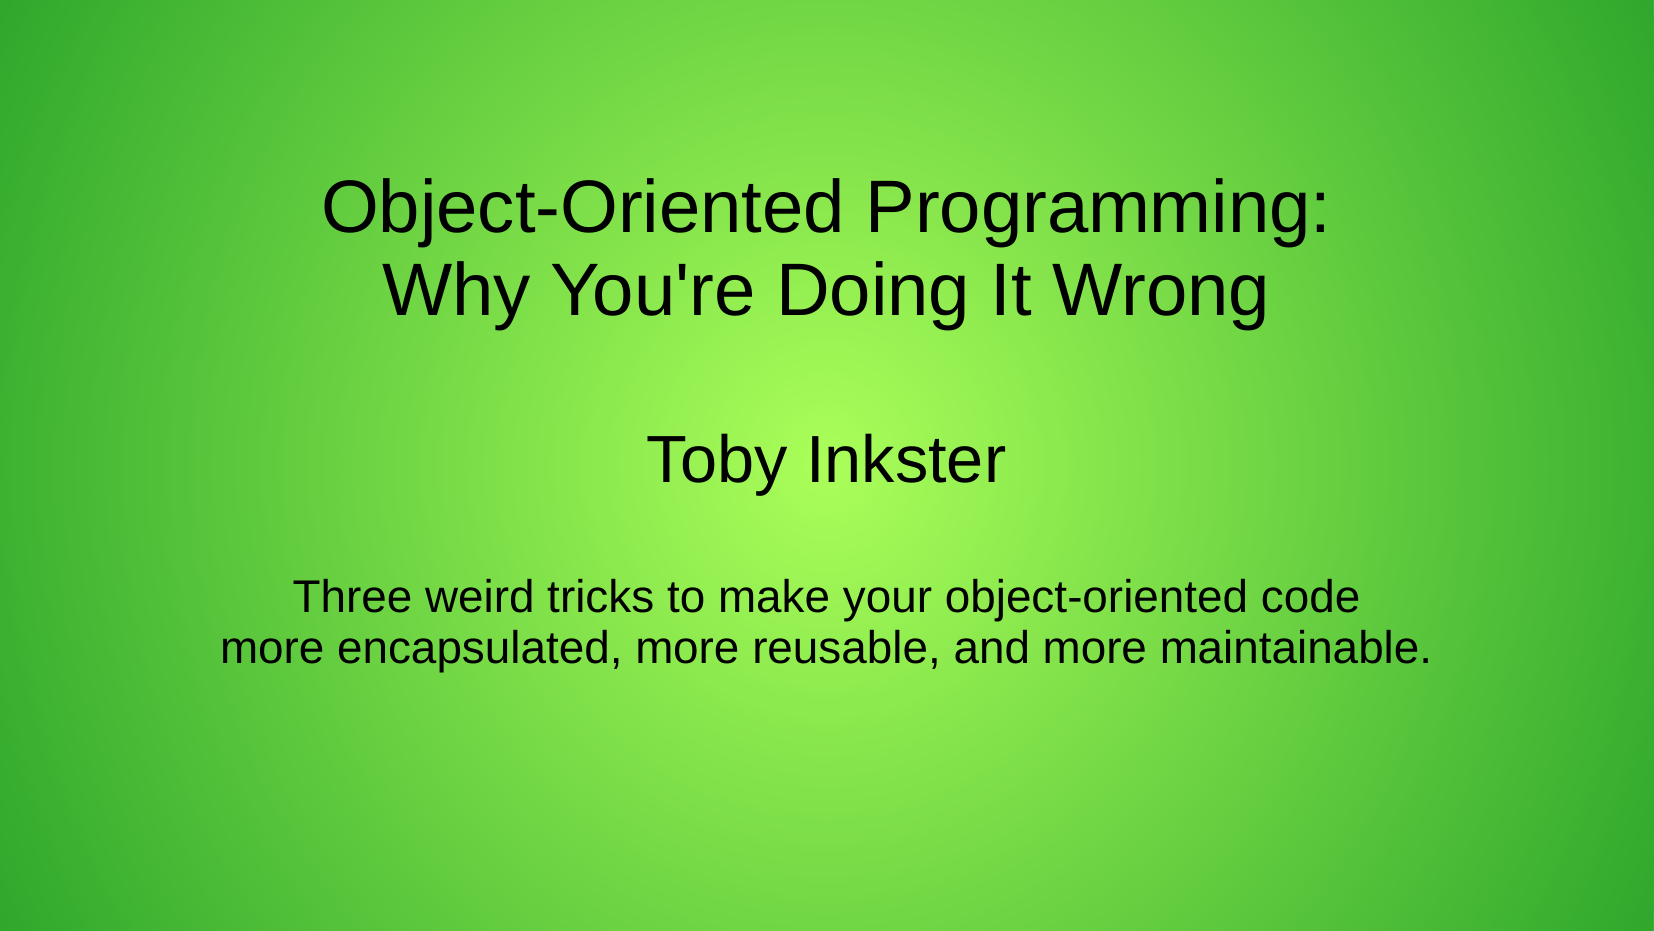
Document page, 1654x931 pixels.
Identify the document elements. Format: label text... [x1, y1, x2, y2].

title Object-Oriented Programming: Why You're Doing It Wrong [82, 165, 1571, 277]
subtitle Toby Inkster Three weird tricks to make your object-oriented code more encapsulated, more reusable, and more maintainable. [82, 277, 1571, 818]
